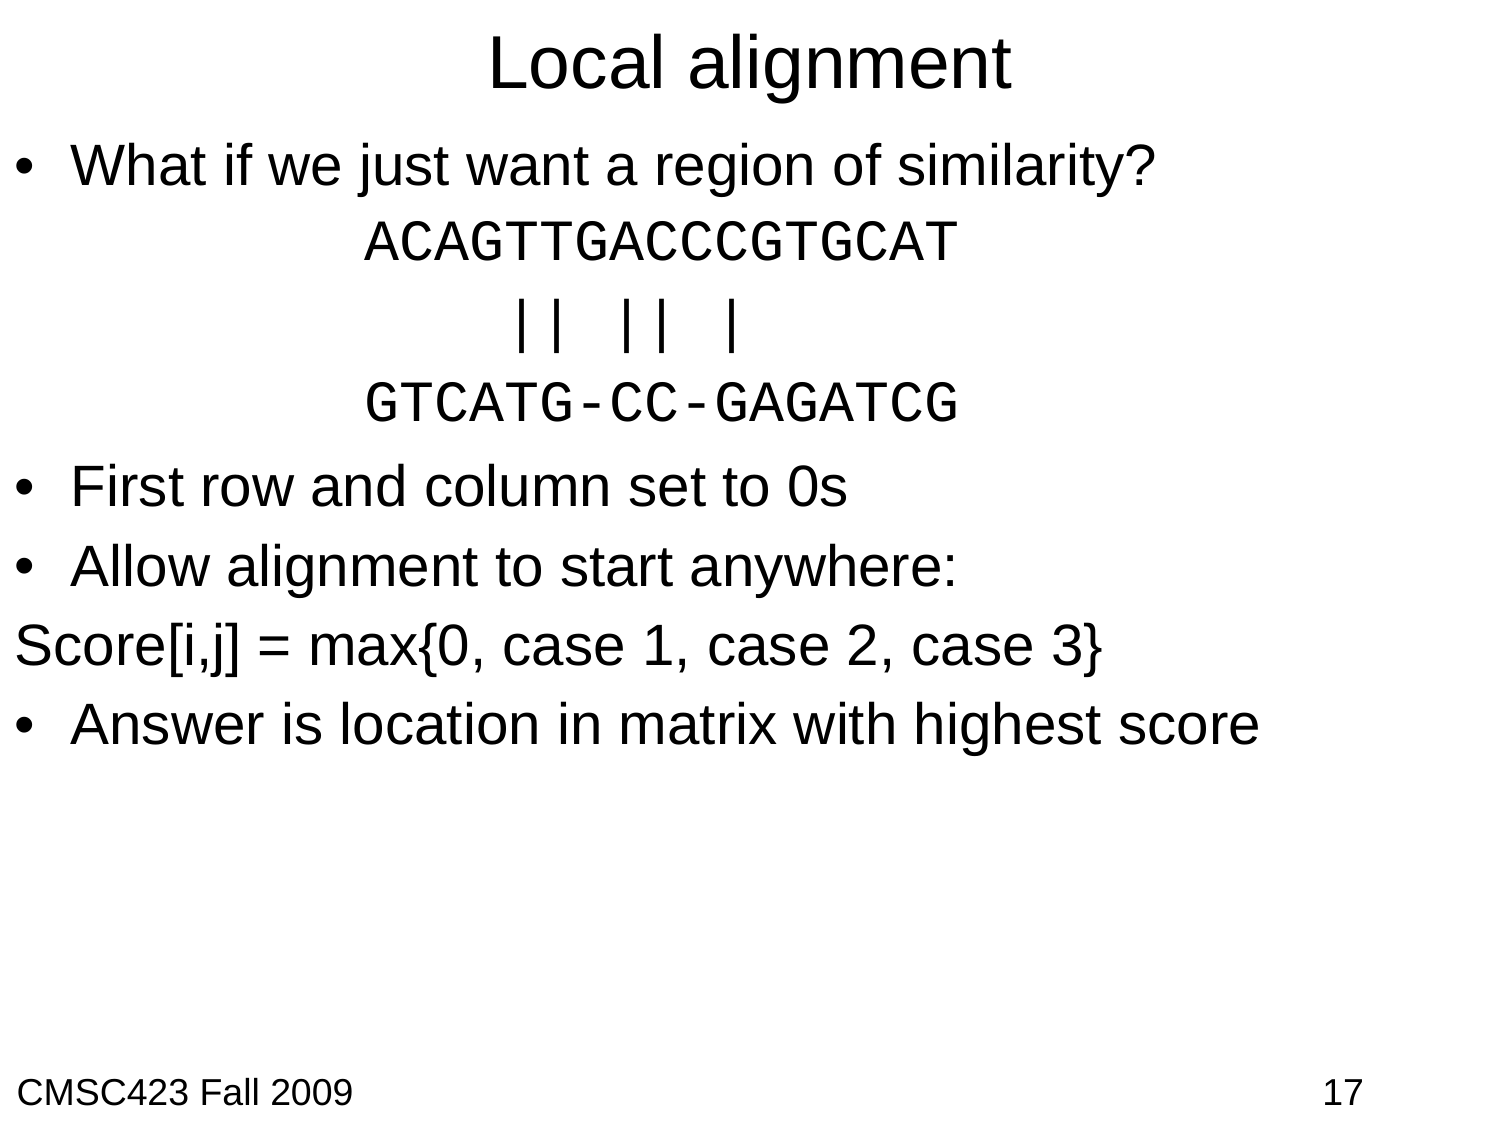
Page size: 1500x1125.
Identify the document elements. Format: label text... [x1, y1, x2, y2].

title Local alignment [0, 12, 1500, 113]
list What if we just want a region of similarity? ACAGTTGACCCGTGCAT || || | GTCATG-CC-GAGATCG First row and column set to 0s Allow alignment to start anywhere: Score[i,j] = max{0, case 1, case 2, case 3} Answer is location in matrix with highest score [0, 124, 1500, 1125]
